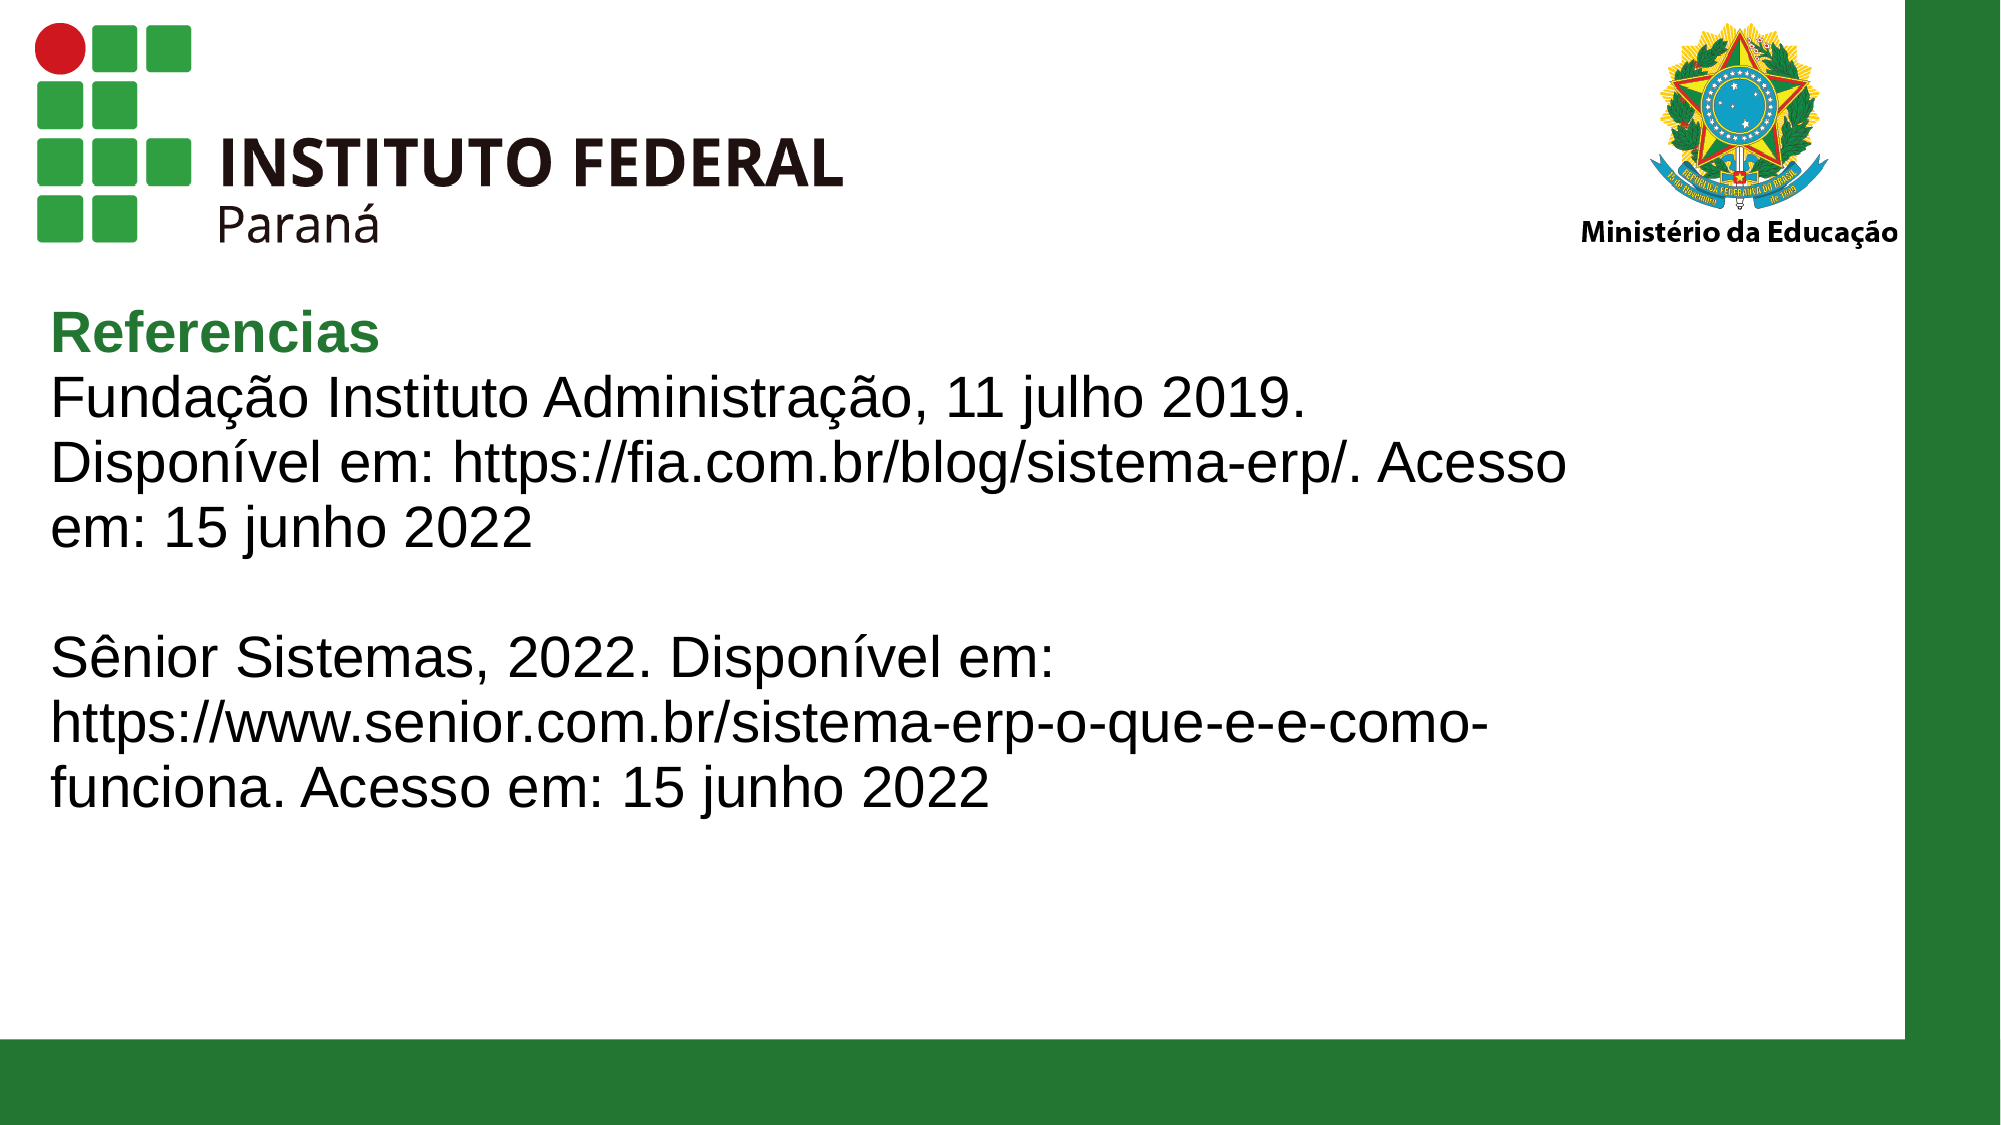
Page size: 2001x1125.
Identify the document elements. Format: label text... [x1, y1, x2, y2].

text_box Referencias Fundação Instituto Administração, 11 julho 2019. Disponível em: https://fia.com.br/blog/sistema-erp/. Acesso em: 15 junho 2022 Sênior Sistemas, 2022. Disponível em: https://www.senior.com.br/sistema-erp-o-que-e-e-como-funciona. Acesso em: 15 junho 2022 [35, 292, 1590, 893]
text_box [0, 0, 2001, 1125]
picture [35, 23, 1898, 251]
